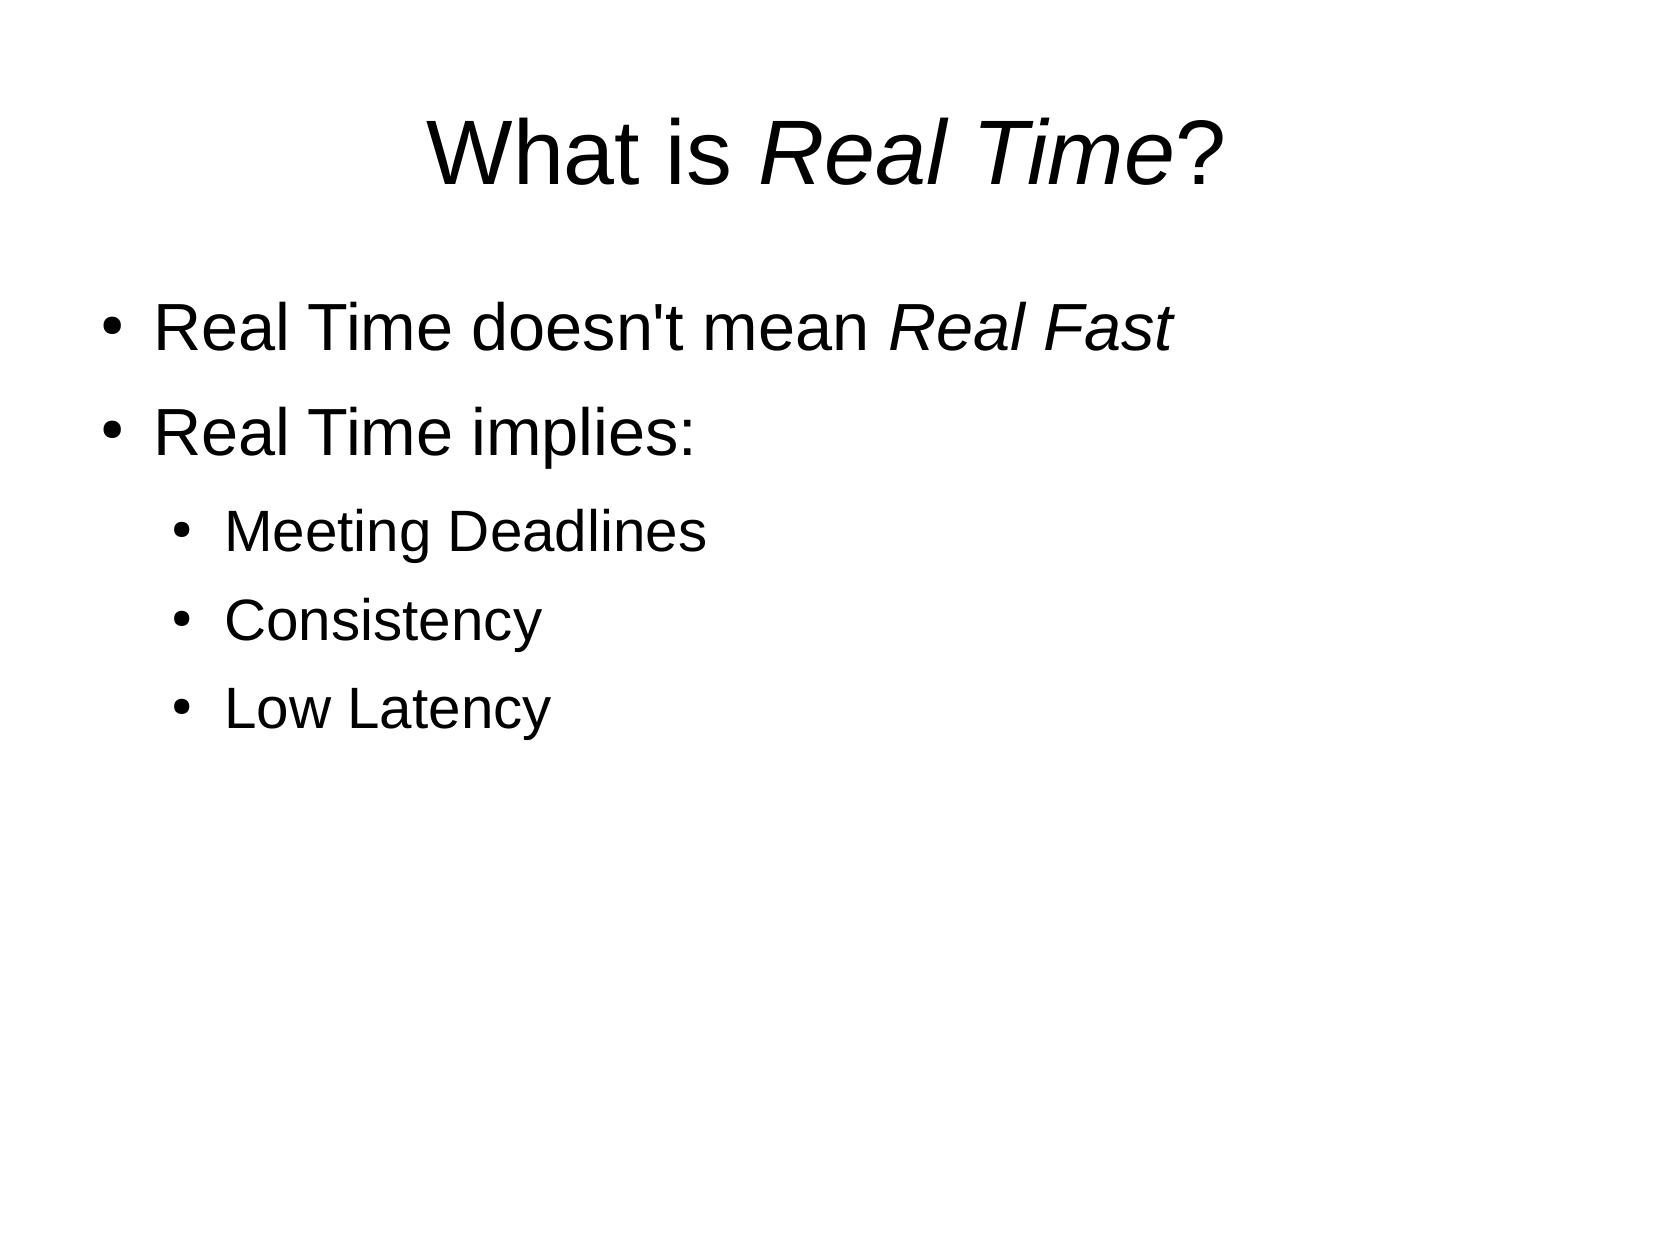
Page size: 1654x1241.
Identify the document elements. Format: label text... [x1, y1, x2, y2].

list Real Time doesn't mean Real Fast Real Time implies: Meeting Deadlines Consistency Low Latency [82, 290, 1571, 1094]
title What is Real Time? [82, 49, 1571, 257]
